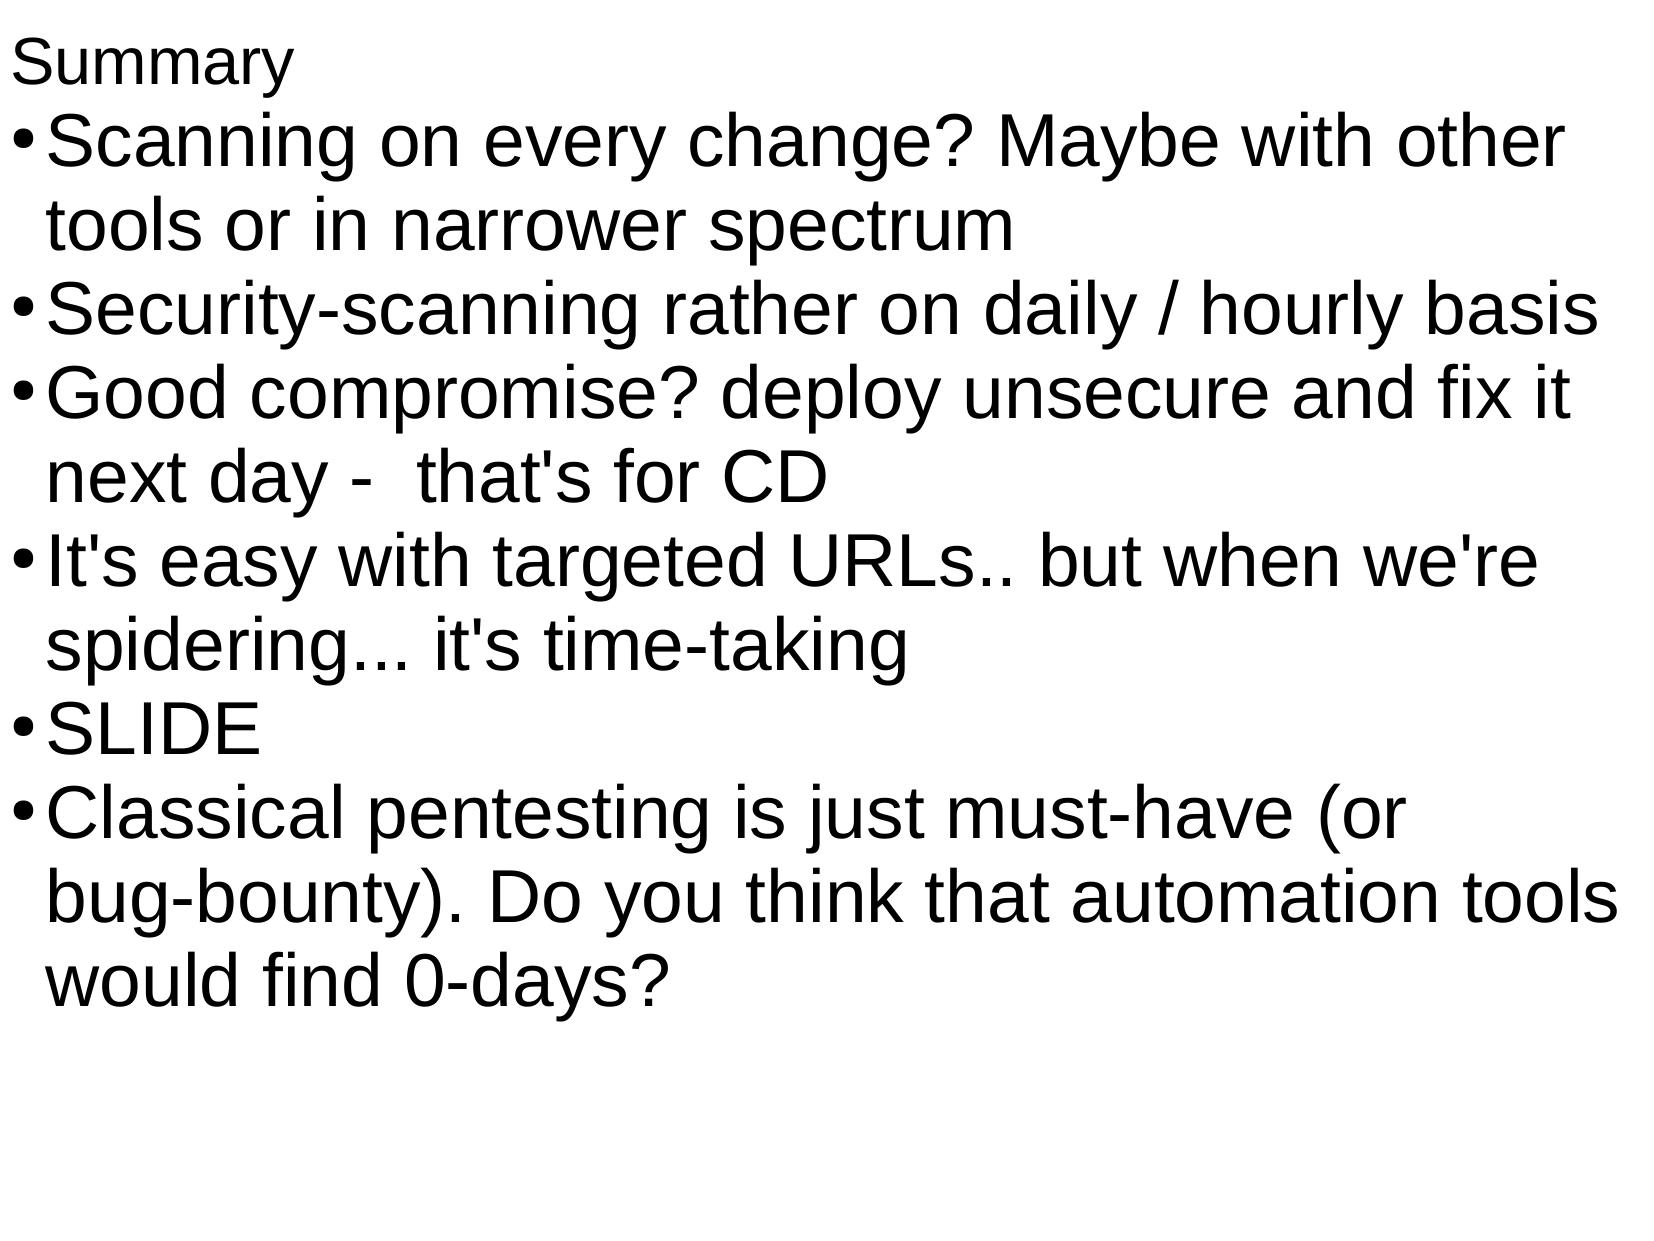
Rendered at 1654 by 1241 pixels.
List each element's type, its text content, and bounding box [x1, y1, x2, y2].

text_box Summary Scanning on every change? Maybe with other tools or in narrower spectrum Security-scanning rather on daily / hourly basis Good compromise? deploy unsecure and fix it next day - that's for CD It's easy with targeted URLs.. but when we're spidering... it's time-taking SLIDE Classical pentesting is just must-have (or bug-bounty). Do you think that automation tools would find 0-days? [0, 16, 1637, 1030]
